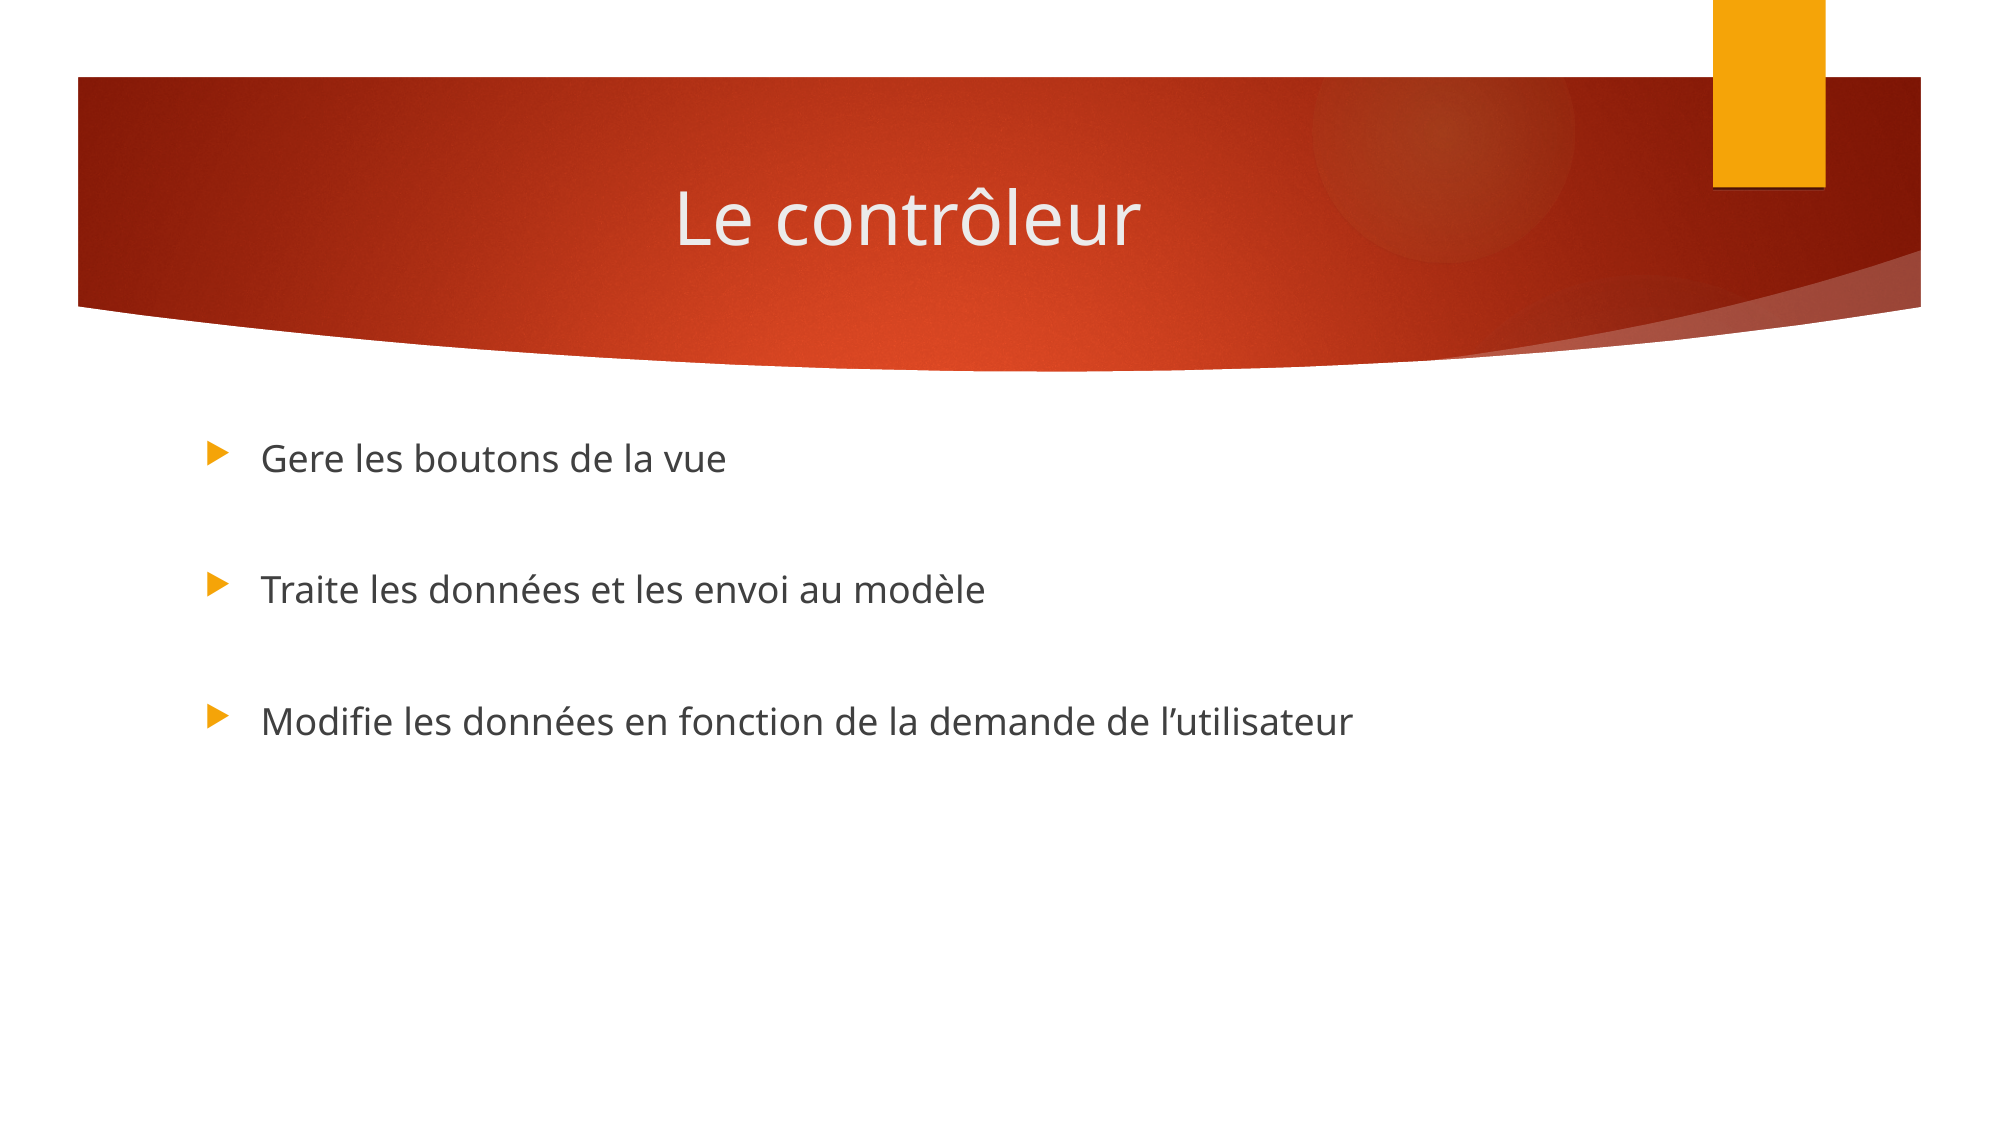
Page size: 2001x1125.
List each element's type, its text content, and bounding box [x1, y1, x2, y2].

picture [79, 78, 1920, 371]
table_cell 2/4 [1467, 300, 1788, 358]
list Gere les boutons de la vue Traite les données et les envoi au modèle Modifie les données en fonction de la demande de l’utilisateur [189, 427, 1627, 988]
title Le contrôleur [189, 155, 1627, 275]
